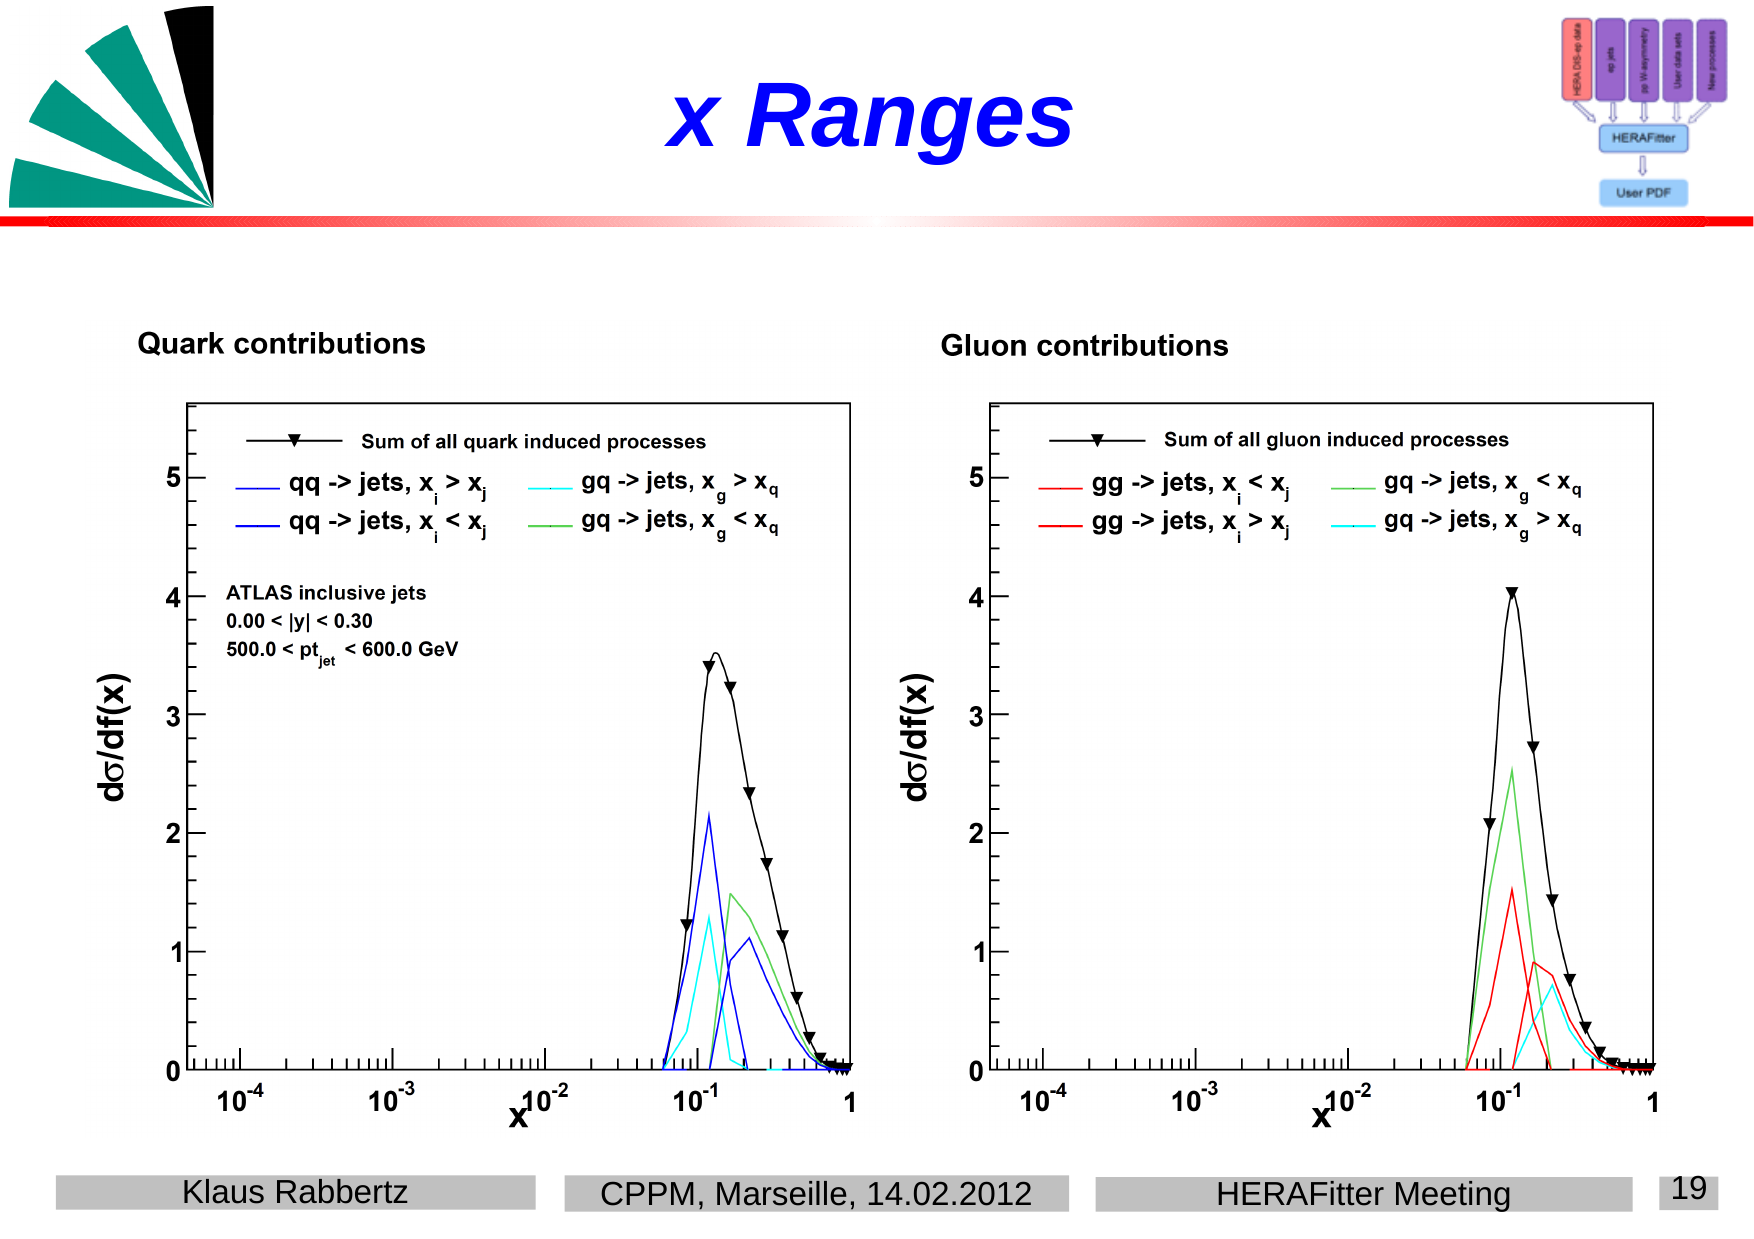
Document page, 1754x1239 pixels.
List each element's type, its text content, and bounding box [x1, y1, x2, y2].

picture [9, 6, 214, 210]
title x Ranges [220, 22, 1525, 207]
picture [85, 320, 1672, 1138]
picture [1552, 15, 1736, 211]
